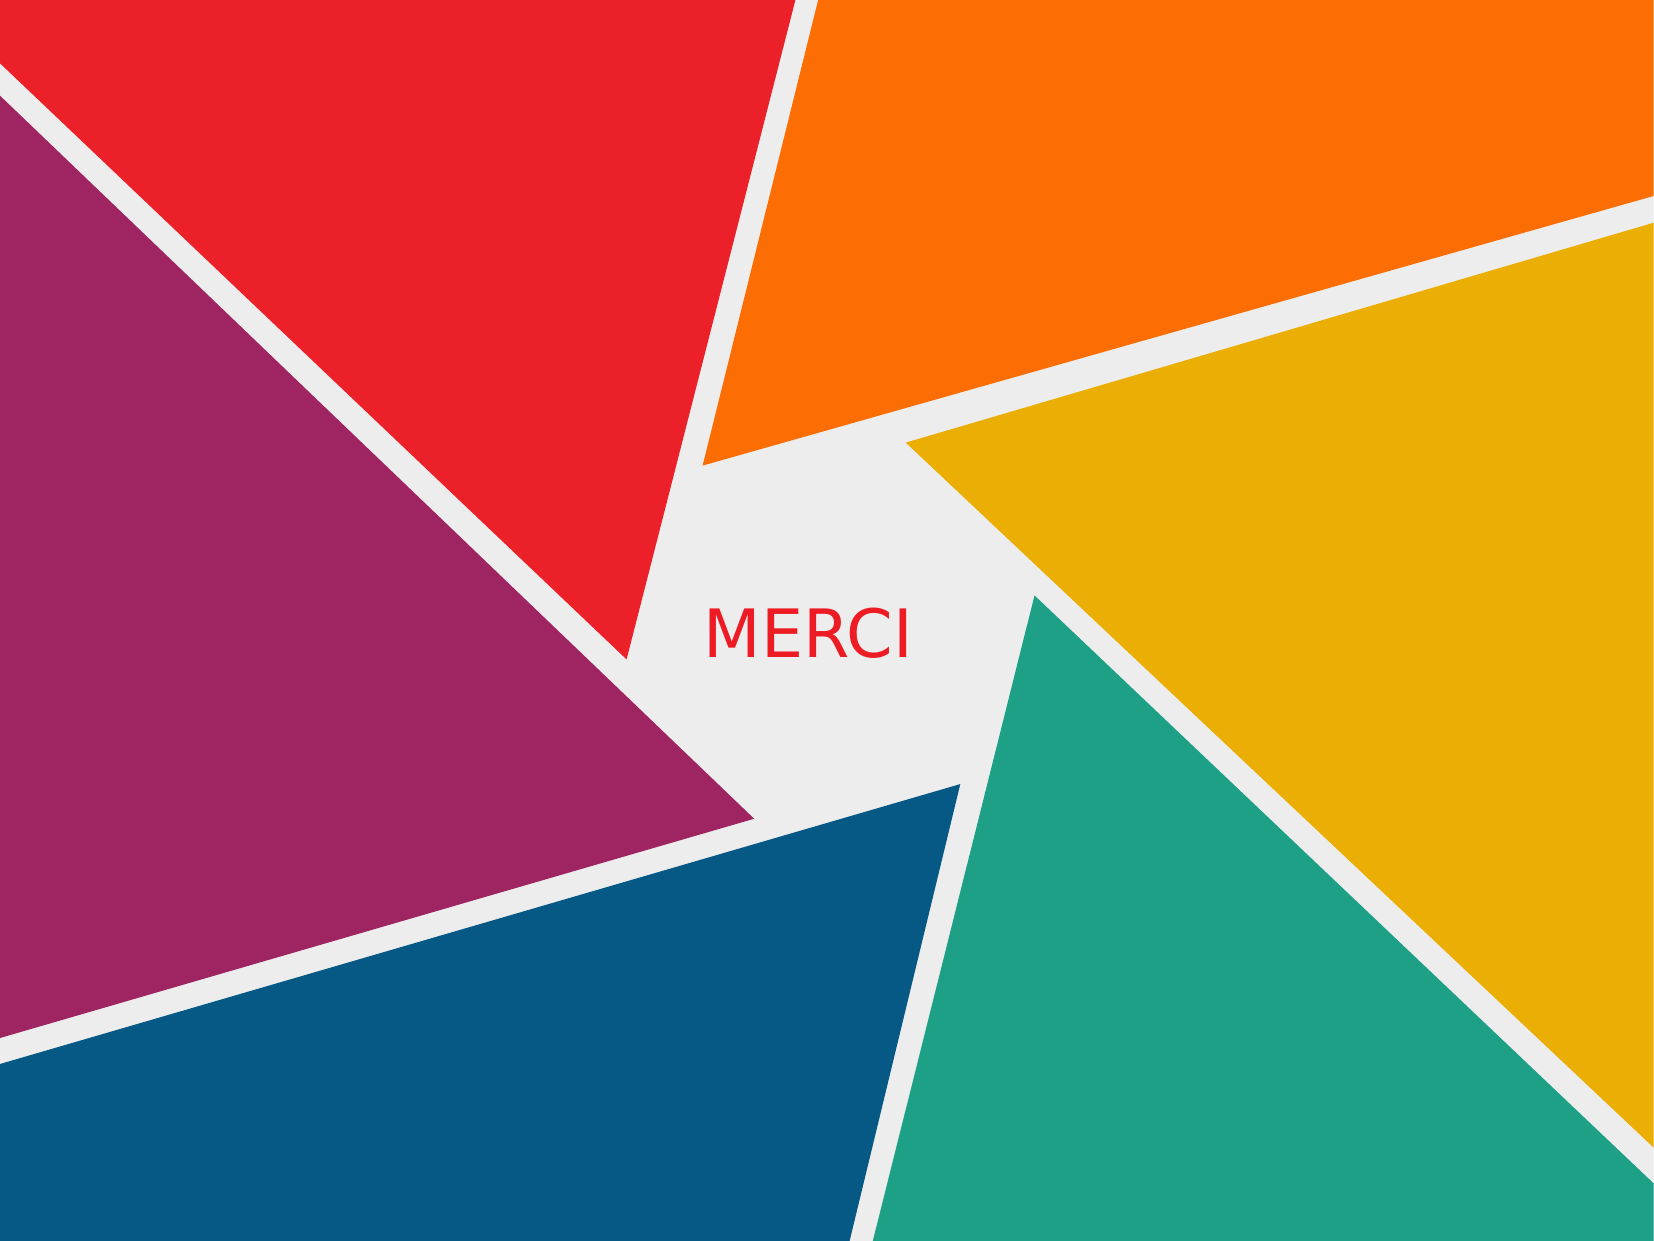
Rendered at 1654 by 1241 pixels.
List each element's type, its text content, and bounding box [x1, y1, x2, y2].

list MERCI [598, 594, 1019, 1001]
